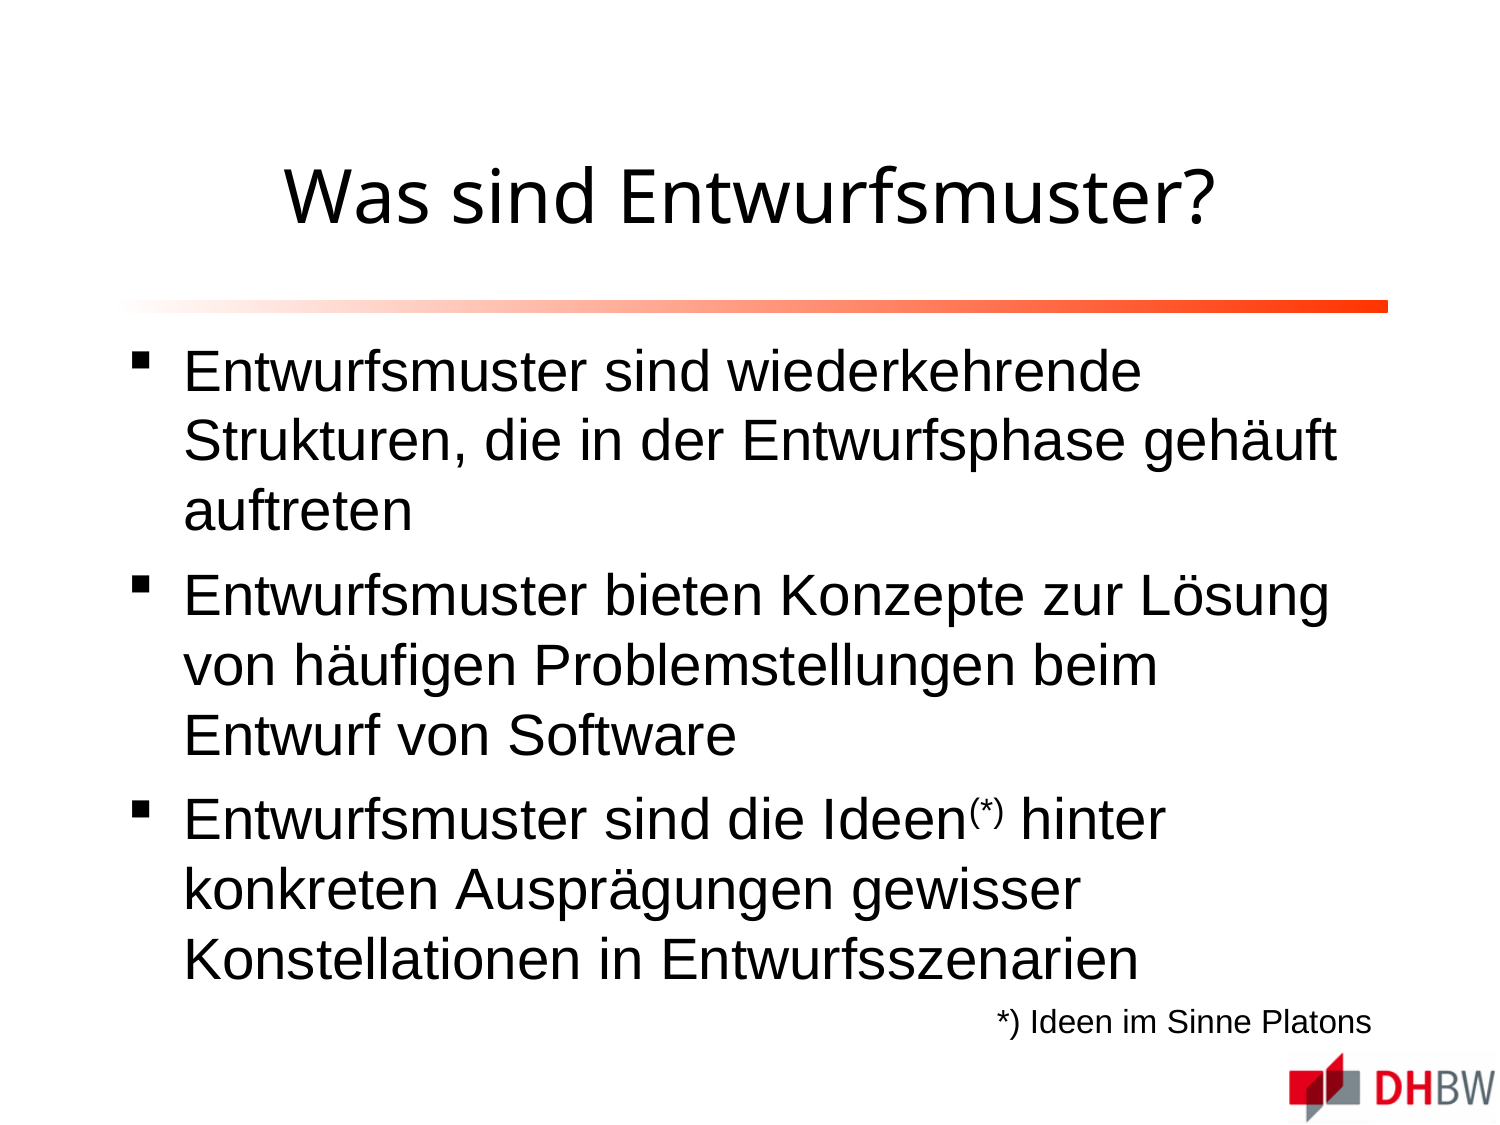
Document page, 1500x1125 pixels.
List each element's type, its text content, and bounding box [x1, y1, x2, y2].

title Was sind Entwurfsmuster? [112, 99, 1388, 288]
picture [1288, 1051, 1496, 1124]
list Entwurfsmuster sind wiederkehrende Strukturen, die in der Entwurfsphase gehäuft auftreten Entwurfsmuster bieten Konzepte zur Lösung von häufigen Problemstellungen beim Entwurf von Software Entwurfsmuster sind die Ideen(*) hinter konkreten Ausprägungen gewisser Konstellationen in Entwurfsszenarien *) Ideen im Sinne Platons [112, 324, 1388, 1051]
